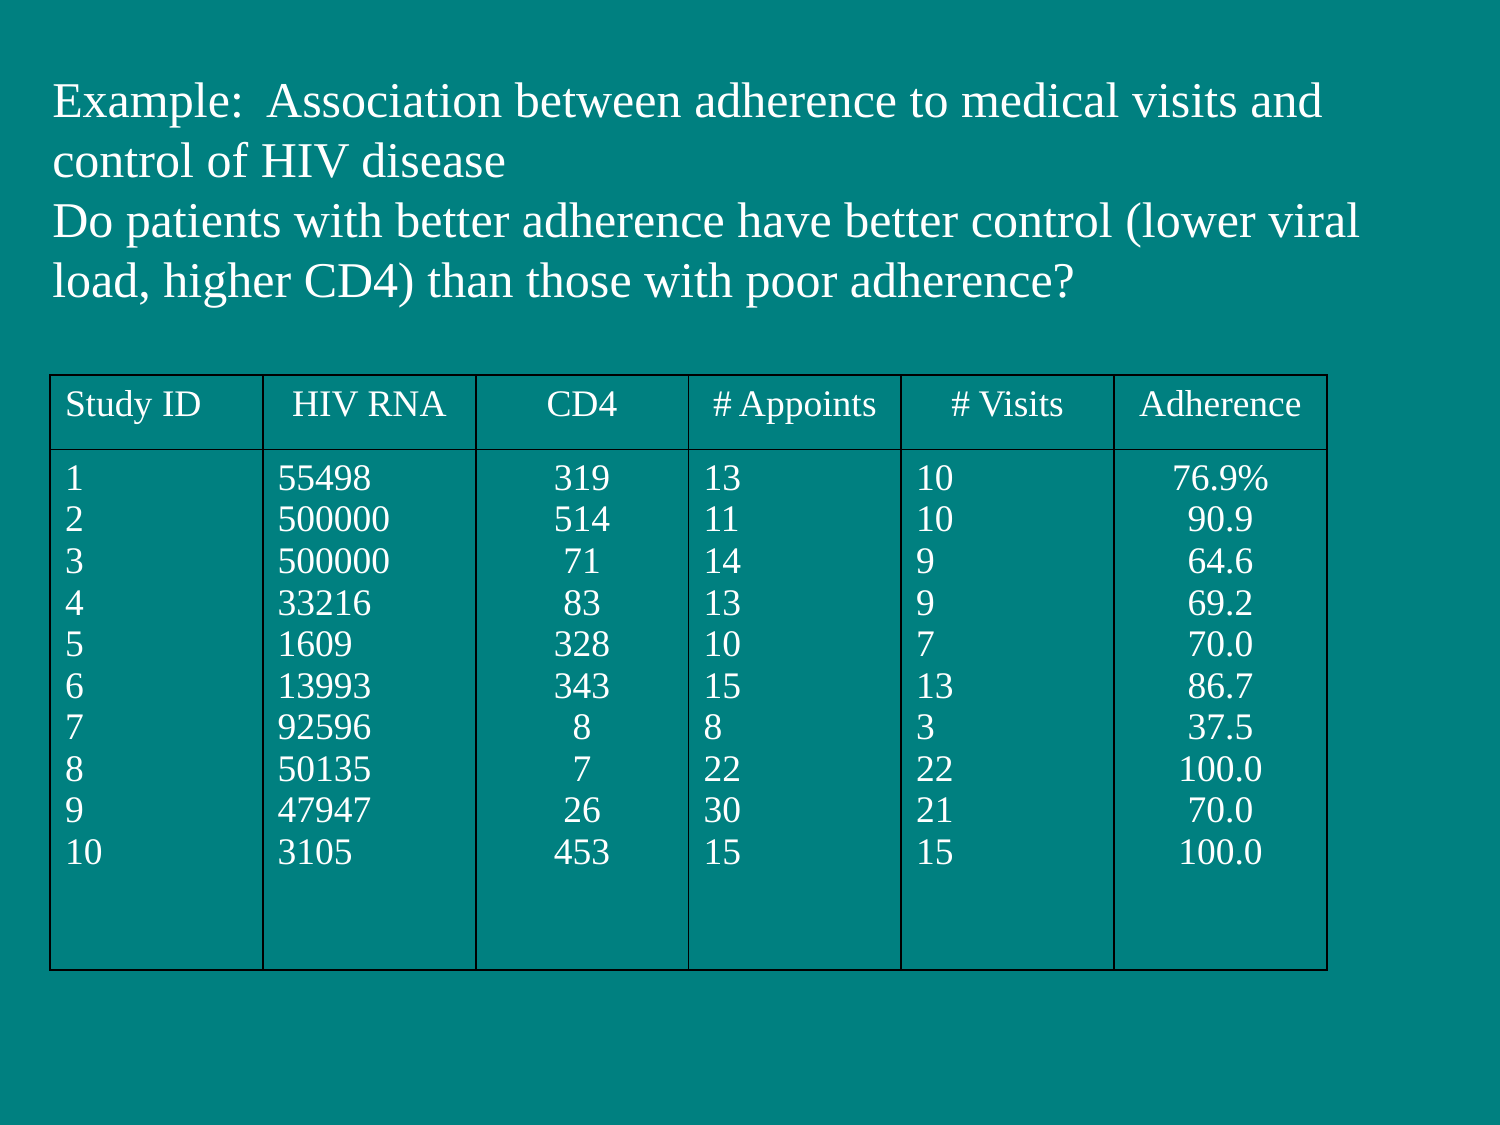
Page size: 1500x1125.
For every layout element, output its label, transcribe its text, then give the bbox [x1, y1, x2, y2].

table_header # Appoints [689, 376, 900, 449]
table_cell 10 10 9 9 7 13 3 22 21 15 [902, 450, 1113, 969]
table_header HIV RNA [264, 376, 475, 449]
table_header Adherence [1115, 376, 1326, 449]
table_header CD4 [477, 376, 688, 449]
table_cell 55498 500000 500000 33216 1609 13993 92596 50135 47947 3105 [264, 450, 475, 969]
table_header Study ID [51, 376, 262, 449]
table_header # Visits [902, 376, 1113, 449]
table_cell 76.9% 90.9 64.6 69.2 70.0 86.7 37.5 100.0 70.0 100.0 [1115, 450, 1326, 969]
table_cell 319 514 71 83 328 343 8 7 26 453 [477, 450, 688, 969]
text_box Example: Association between adherence to medical visits and control of HIV disease Do patients with better adherence have better control (lower viral load, higher CD4) than those with poor adherence? [37, 59, 1438, 315]
table_cell 1 2 3 4 5 6 7 8 9 10 [51, 450, 262, 969]
table_cell 13 11 14 13 10 15 8 22 30 15 [689, 450, 900, 969]
